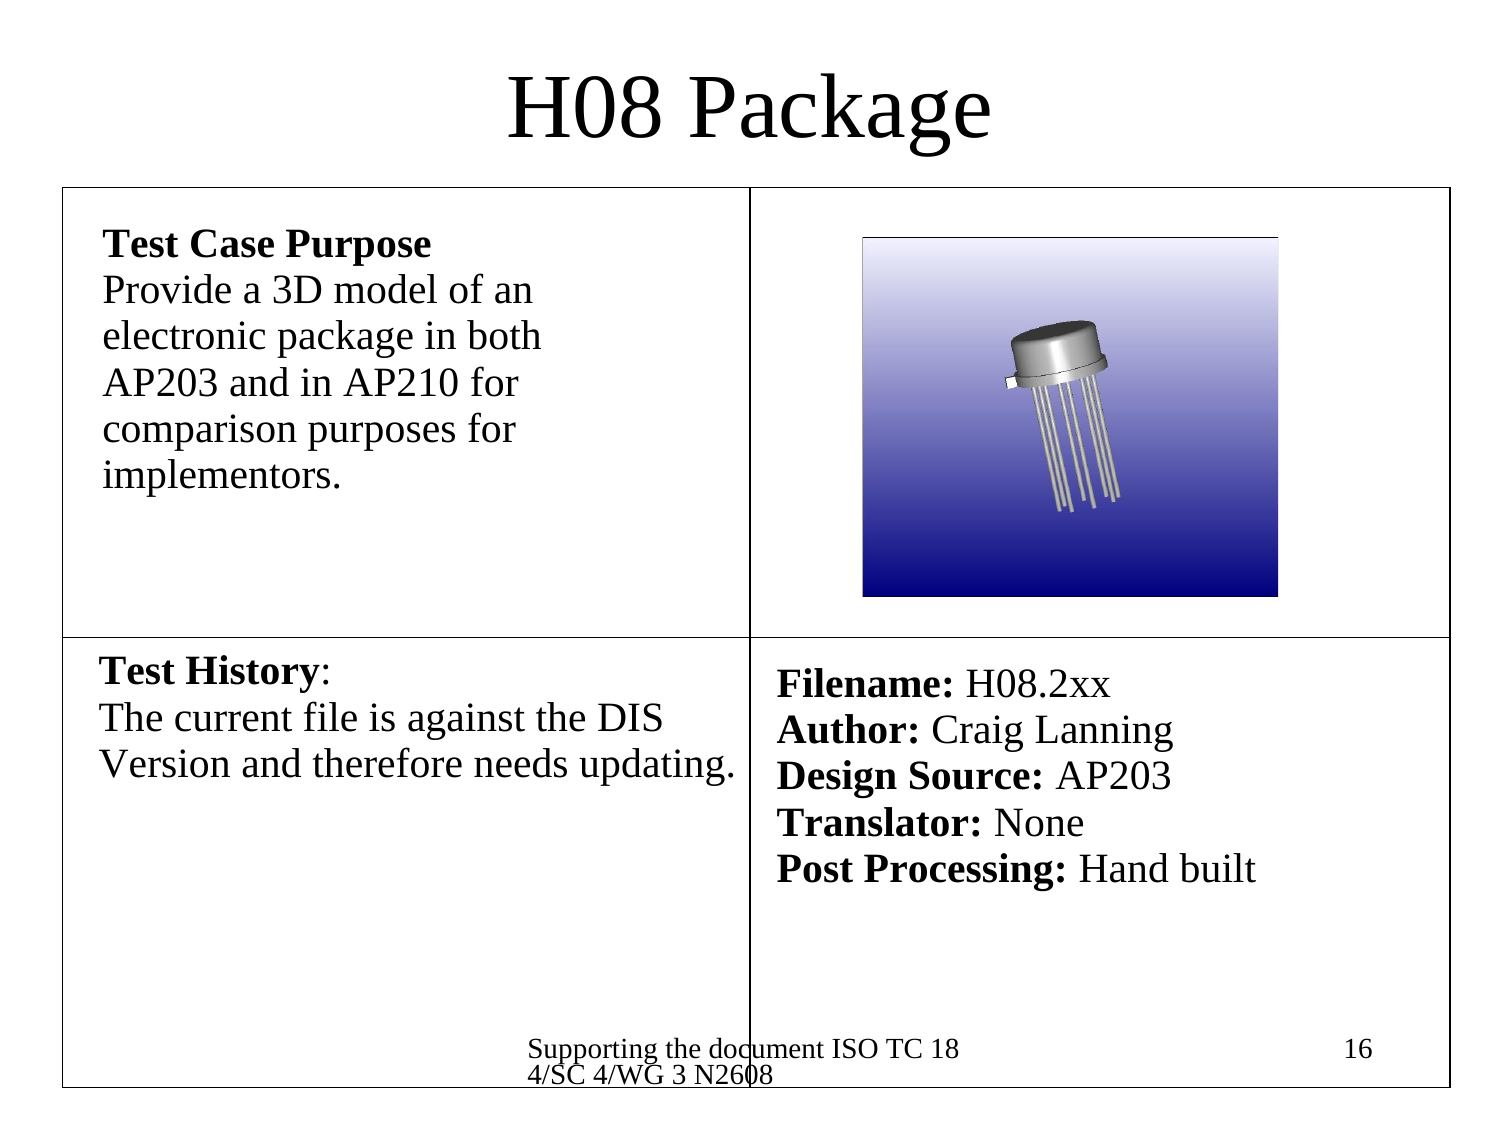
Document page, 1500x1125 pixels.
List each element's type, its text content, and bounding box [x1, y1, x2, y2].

text_box Test Case Purpose Provide a 3D model of an electronic package in both AP203 and in AP210 for comparison purposes for implementors. [87, 212, 676, 506]
picture [862, 237, 1279, 597]
title H08 Package [112, 12, 1388, 201]
text_box Filename: H08.2xx Author: Craig Lanning Design Source: AP203 Translator: None Post Processing: Hand built [761, 652, 1272, 1010]
text_box Test History: The current file is against the DIS Version and therefore needs updating. [83, 639, 752, 795]
